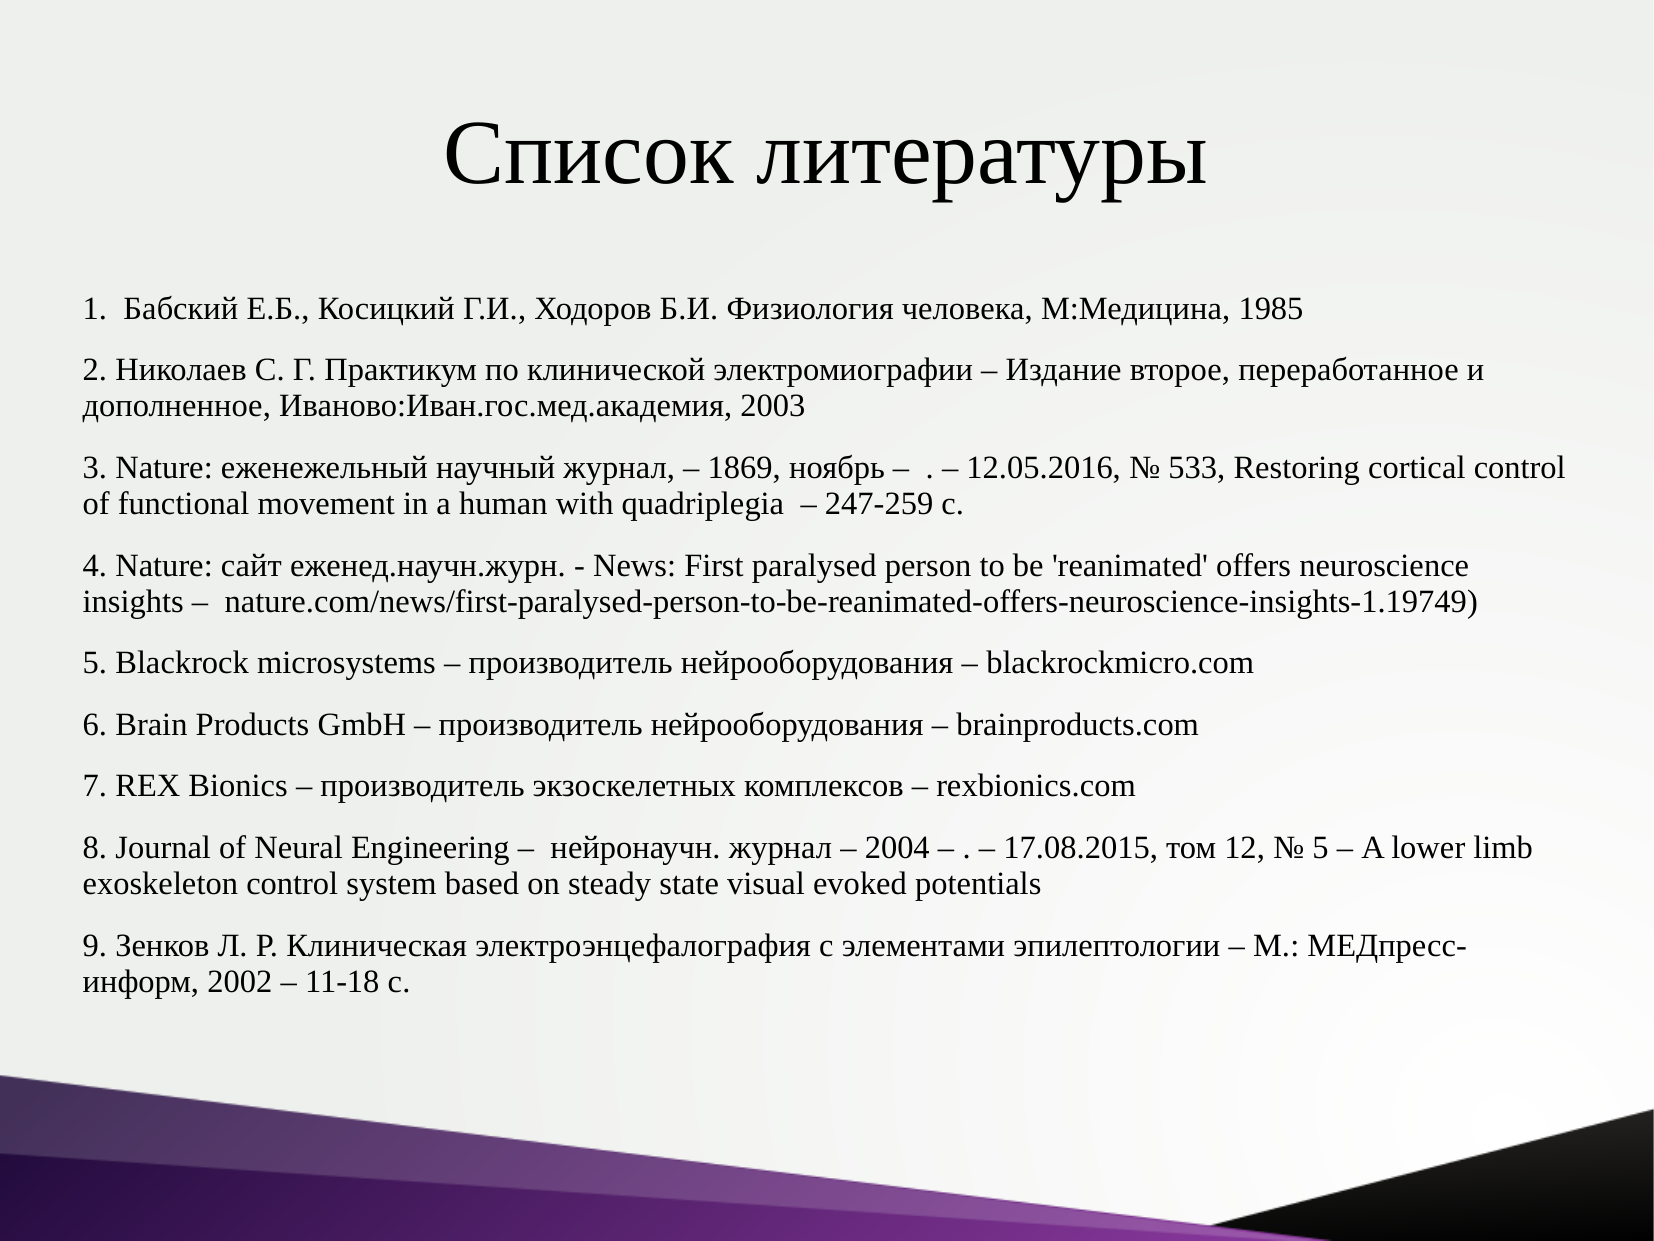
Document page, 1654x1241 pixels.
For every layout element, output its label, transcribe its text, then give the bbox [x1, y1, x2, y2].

title Список литературы [82, 49, 1571, 257]
list 1. Бабский Е.Б., Косицкий Г.И., Ходоров Б.И. Физиология человека, М:Медицина, 1985 2. Николаев С. Г. Практикум по клинической электромиографии – Издание второе, переработанное и дополненное, Иваново:Иван.гос.мед.академия, 2003 3. Nature: еженежельный научный журнал, – 1869, ноябрь – . – 12.05.2016, № 533, Restoring cortical control of functional movement in a human with quadriplegia – 247-259 с. 4. Nature: сайт еженед.научн.журн. - News: First paralysed person to be 'reanimated' offers neuroscience insights – nature.com/news/first-paralysed-person-to-be-reanimated-offers-neuroscience-insights-1.19749) 5. Blackrock microsystems – производитель нейрооборудования – blackrockmicro.com 6. Brain Products GmbH – производитель нейрооборудования – brainproducts.com 7. REX Bionics – производитель экзоскелетных комплексов – rexbionics.com 8. Journal of Neural Engineering – нейронаучн. журнал – 2004 – . – 17.08.2015, том 12, № 5 – A lower limb exoskeleton control system based on steady state visual evoked potentials 9. Зенков Л. Р. Клиническая электроэнцефалография с элементами эпилептологии – М.: МЕДпресс-информ, 2002 – 11-18 с. [82, 290, 1571, 1010]
picture [0, 0, 1654, 1241]
